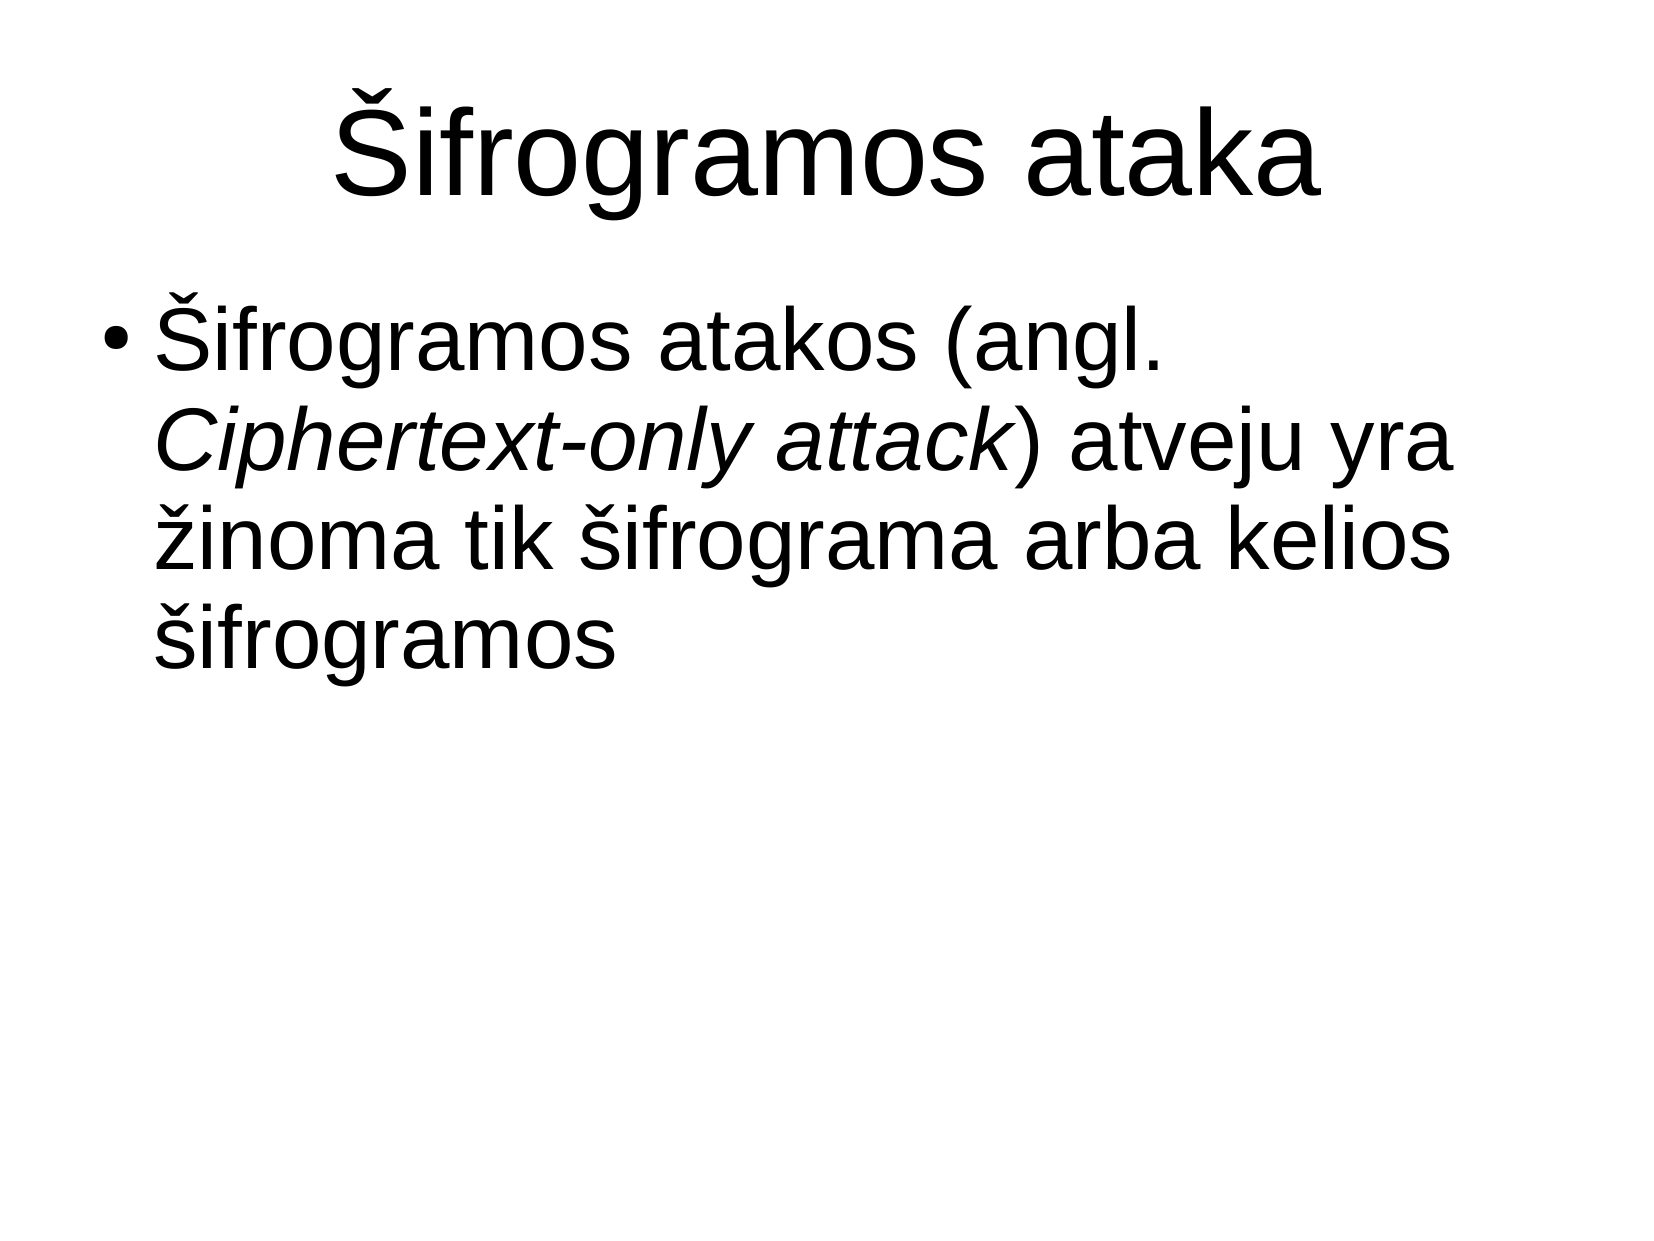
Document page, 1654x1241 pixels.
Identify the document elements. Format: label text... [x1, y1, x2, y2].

title Šifrogramos ataka [82, 49, 1571, 257]
list Šifrogramos atakos (angl. Ciphertext-only attack) atveju yra žinoma tik šifrograma arba kelios šifrogramos [82, 290, 1571, 1010]
